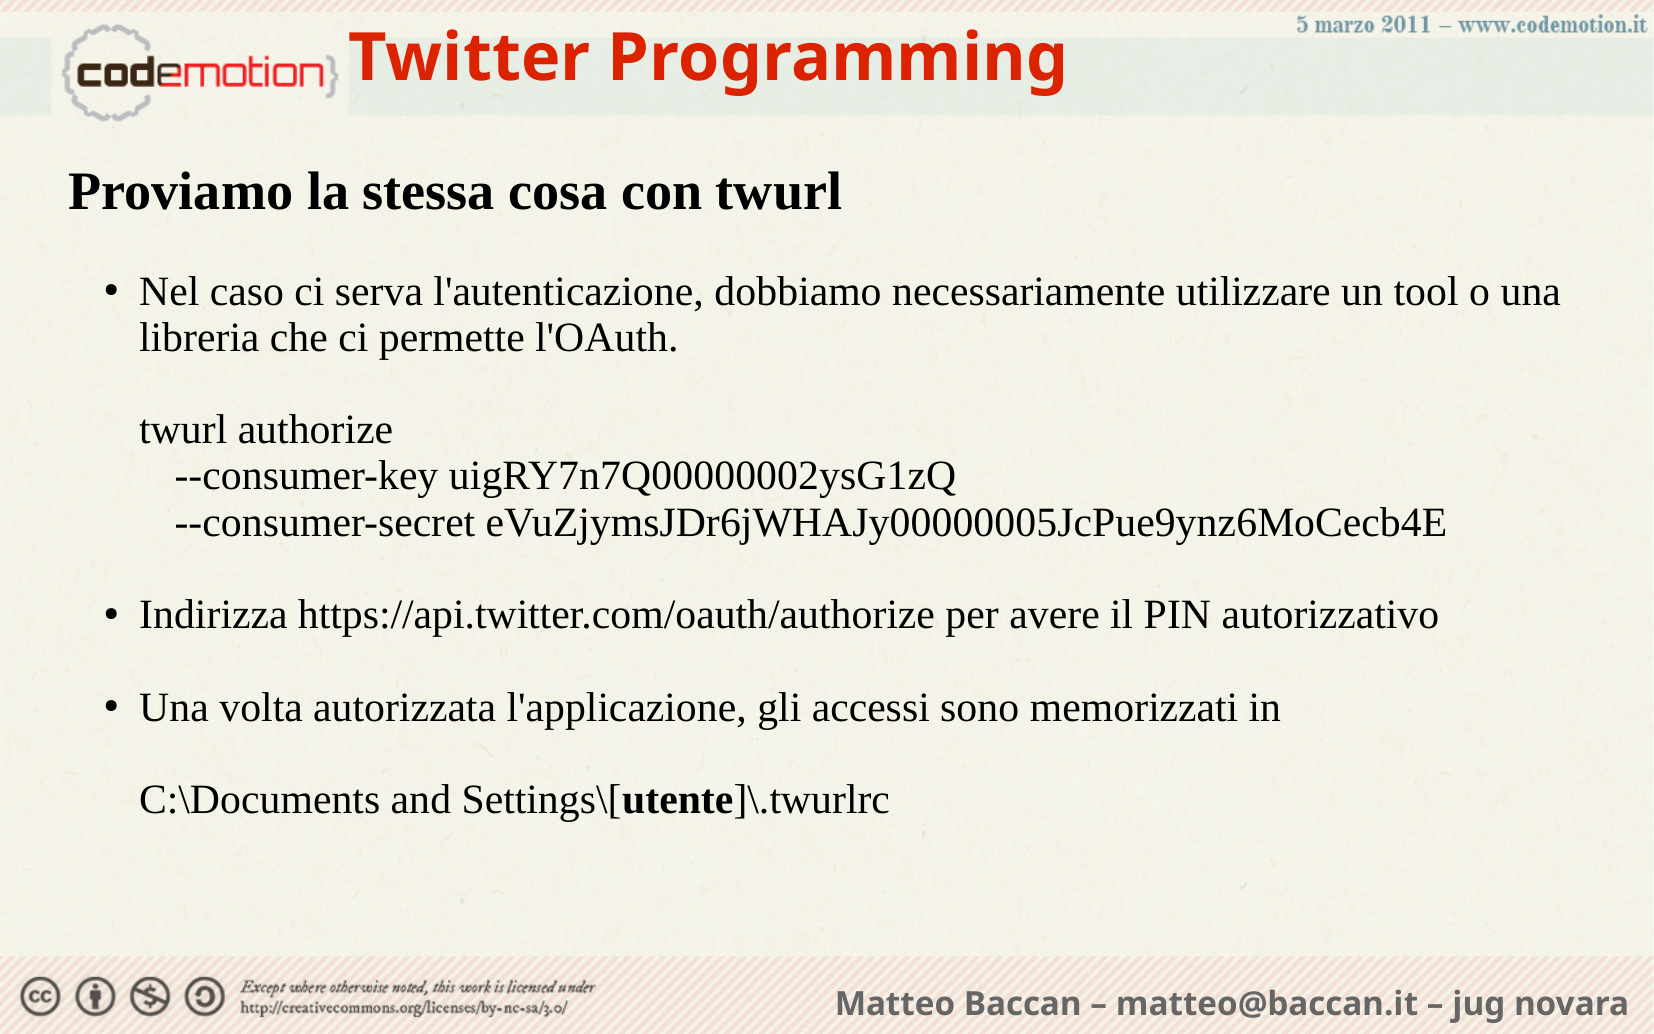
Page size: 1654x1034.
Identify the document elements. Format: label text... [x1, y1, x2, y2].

title Twitter Programming [348, 5, 1609, 103]
text_box Proviamo la stessa cosa con twurl Nel caso ci serva l'autenticazione, dobbiamo necessariamente utilizzare un tool o una libreria che ci permette l'OAuth. twurl authorize --consumer-key uigRY7n7Q00000002ysG1zQ --consumer-secret eVuZjymsJDr6jWHAJy00000005JcPue9ynz6MoCecb4E Indirizza https://api.twitter.com/oauth/authorize per avere il PIN autorizzativo Una volta autorizzata l'applicazione, gli accessi sono memorizzati in C:\Documents and Settings\[utente]\.twurlrc [53, 154, 1609, 937]
picture [0, 0, 1654, 1034]
